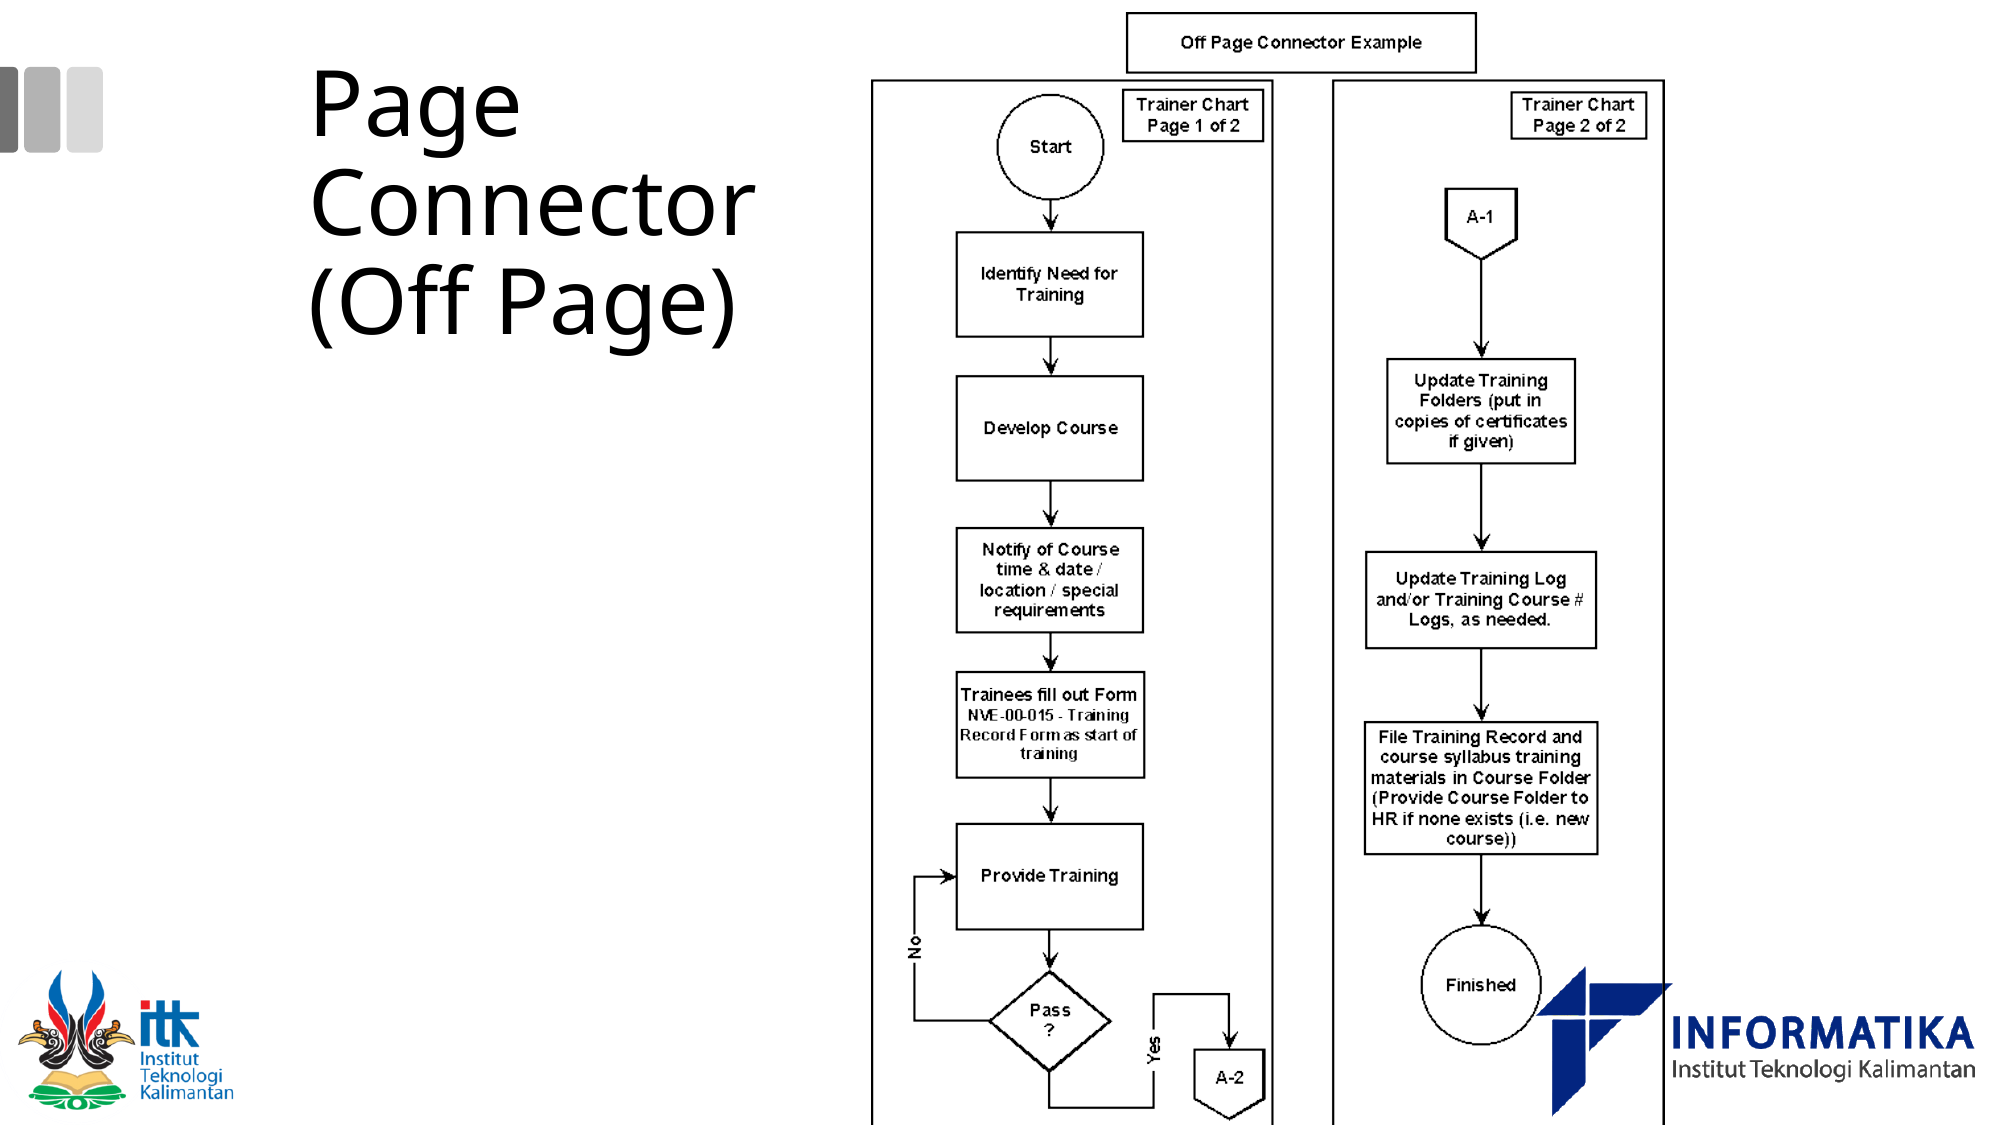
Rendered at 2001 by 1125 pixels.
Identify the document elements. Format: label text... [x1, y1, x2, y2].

title Page Connector (Off Page) [293, 120, 815, 292]
picture [0, 935, 252, 1125]
picture [871, 12, 1976, 1125]
